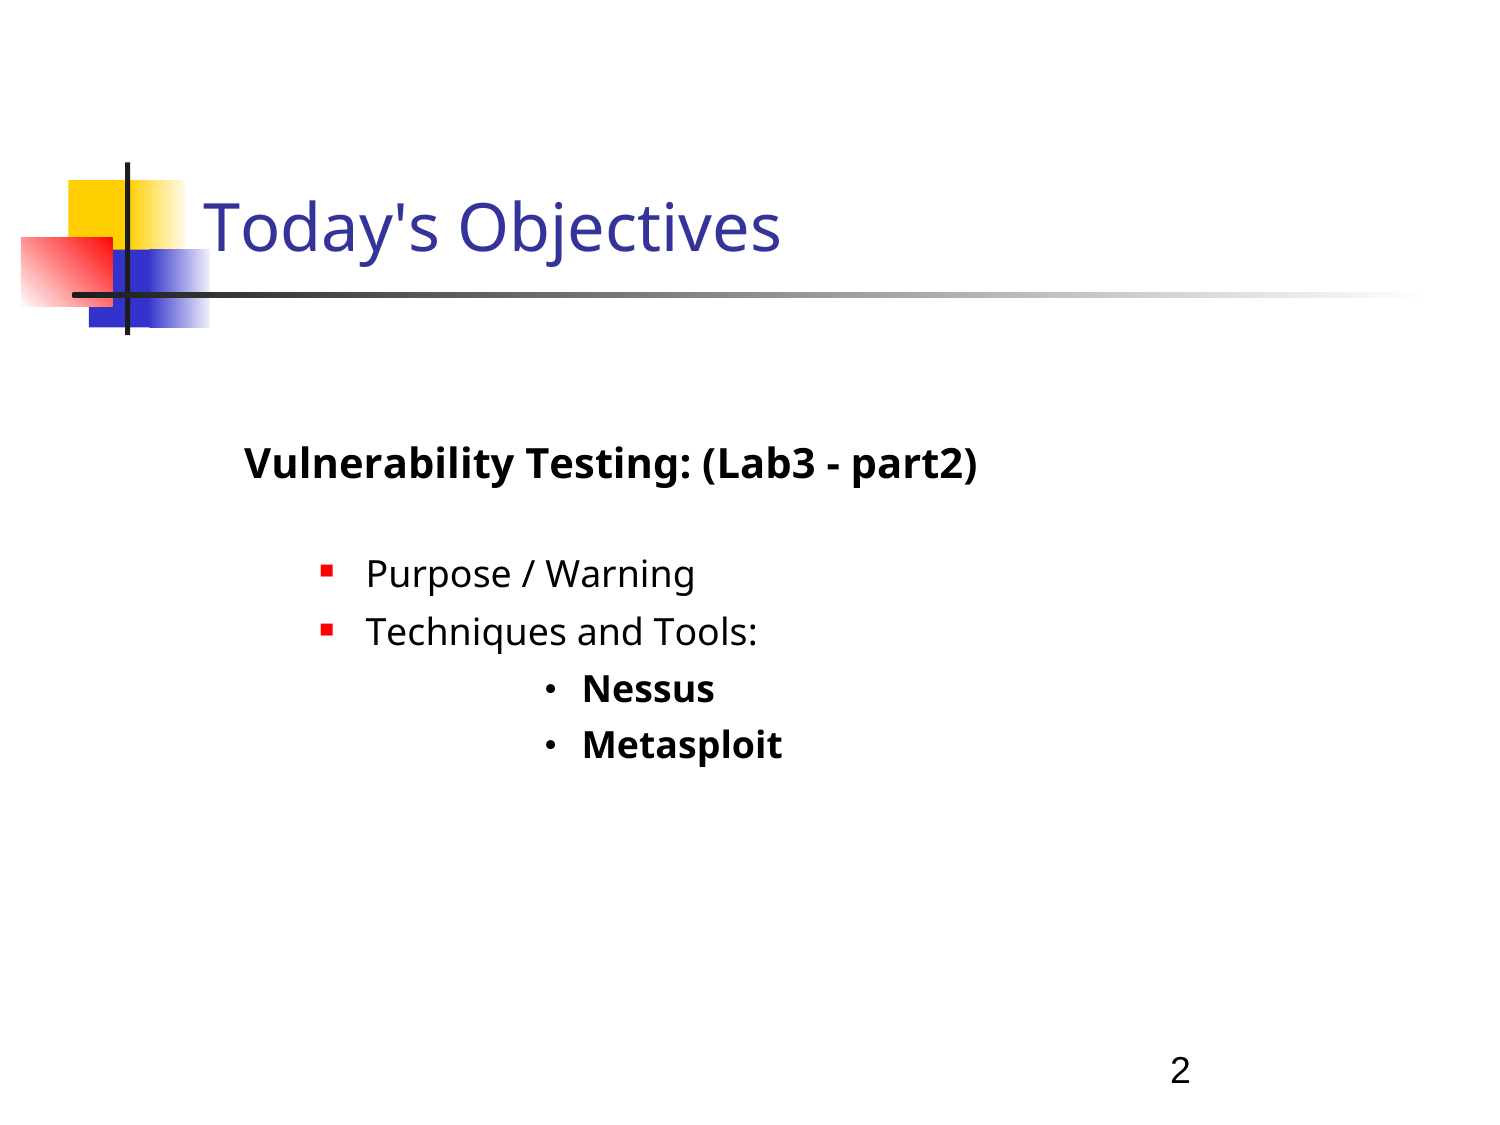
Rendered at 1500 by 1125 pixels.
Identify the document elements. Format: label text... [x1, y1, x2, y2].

list Vulnerability Testing: (Lab3 - part2) Purpose / Warning Techniques and Tools: Nessus Metasploit [229, 365, 1434, 1034]
title Today's Objectives [188, 35, 1468, 276]
